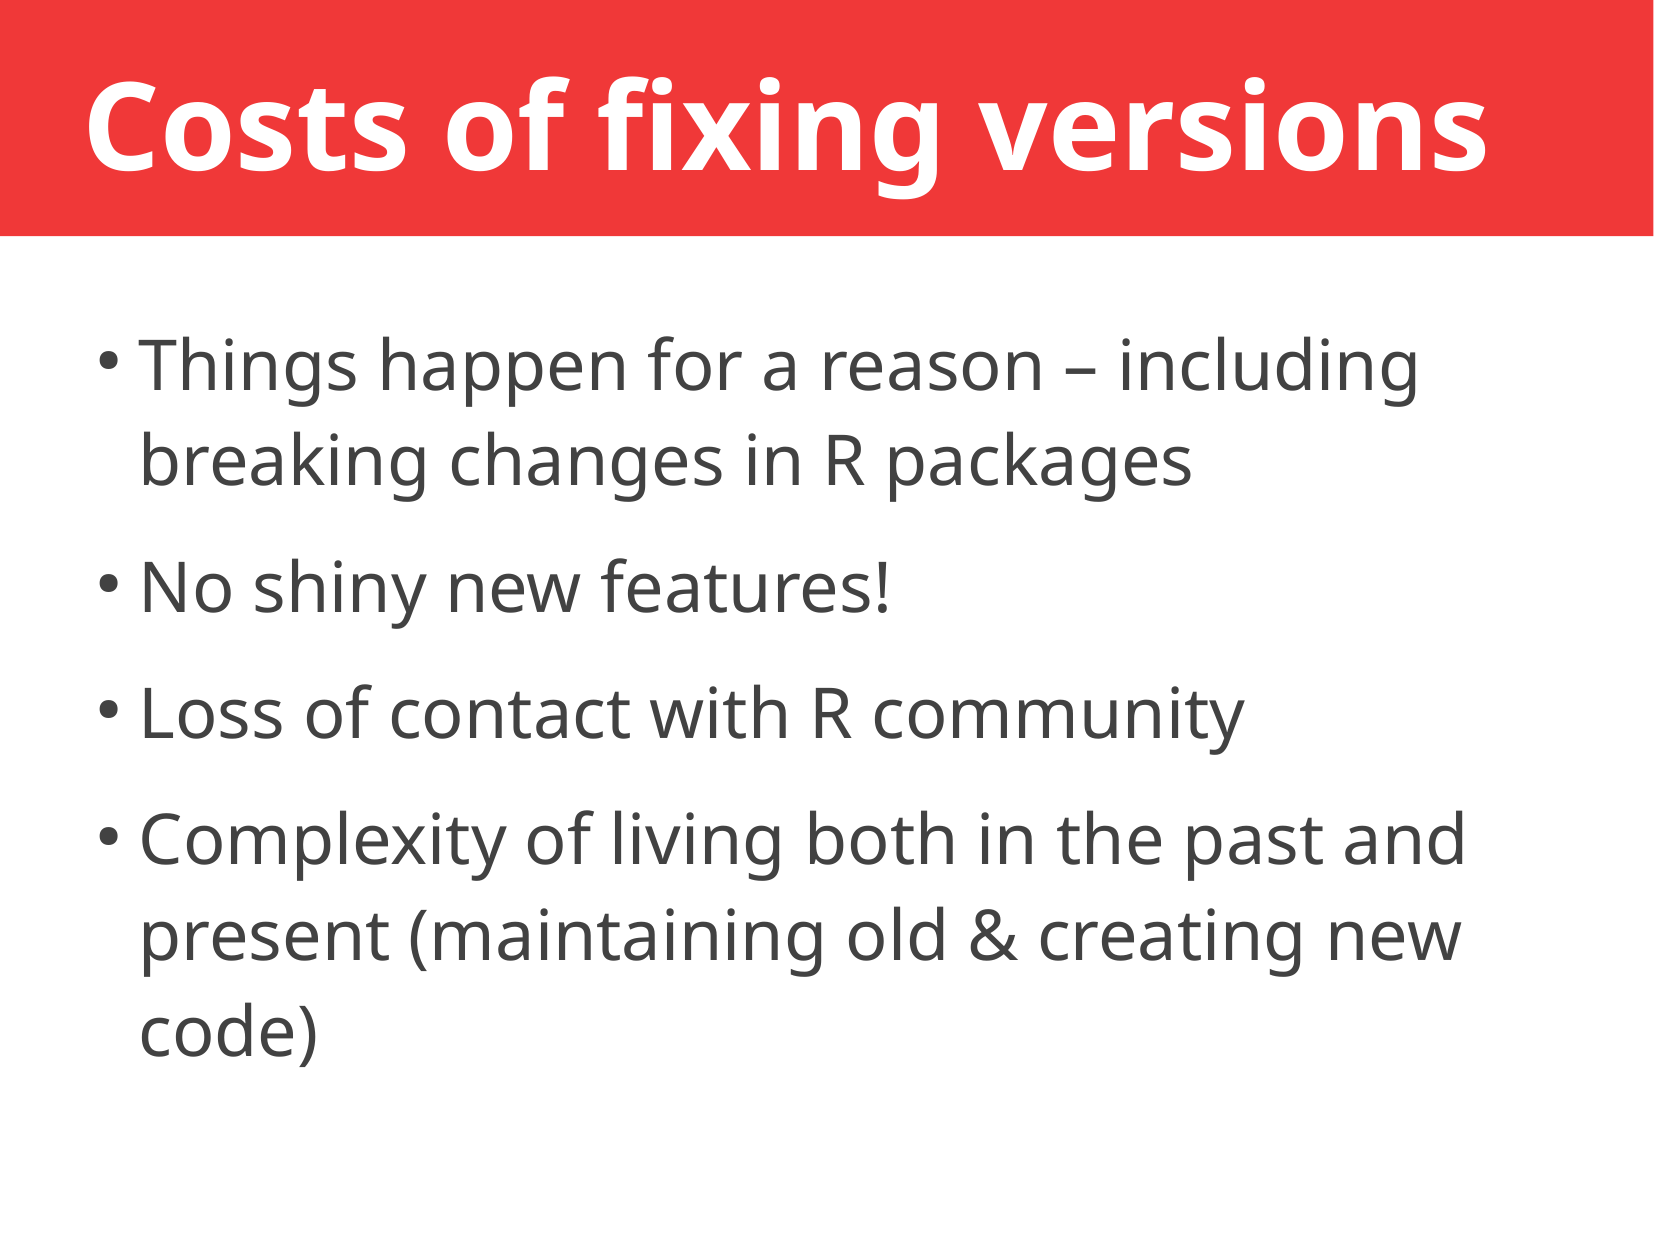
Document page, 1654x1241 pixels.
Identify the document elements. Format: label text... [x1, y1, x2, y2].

title Costs of fixing versions [82, 19, 1571, 227]
list Things happen for a reason – including breaking changes in R packages No shiny new features! Loss of contact with R community Complexity of living both in the past and present (maintaining old & creating new code) [82, 314, 1563, 1080]
